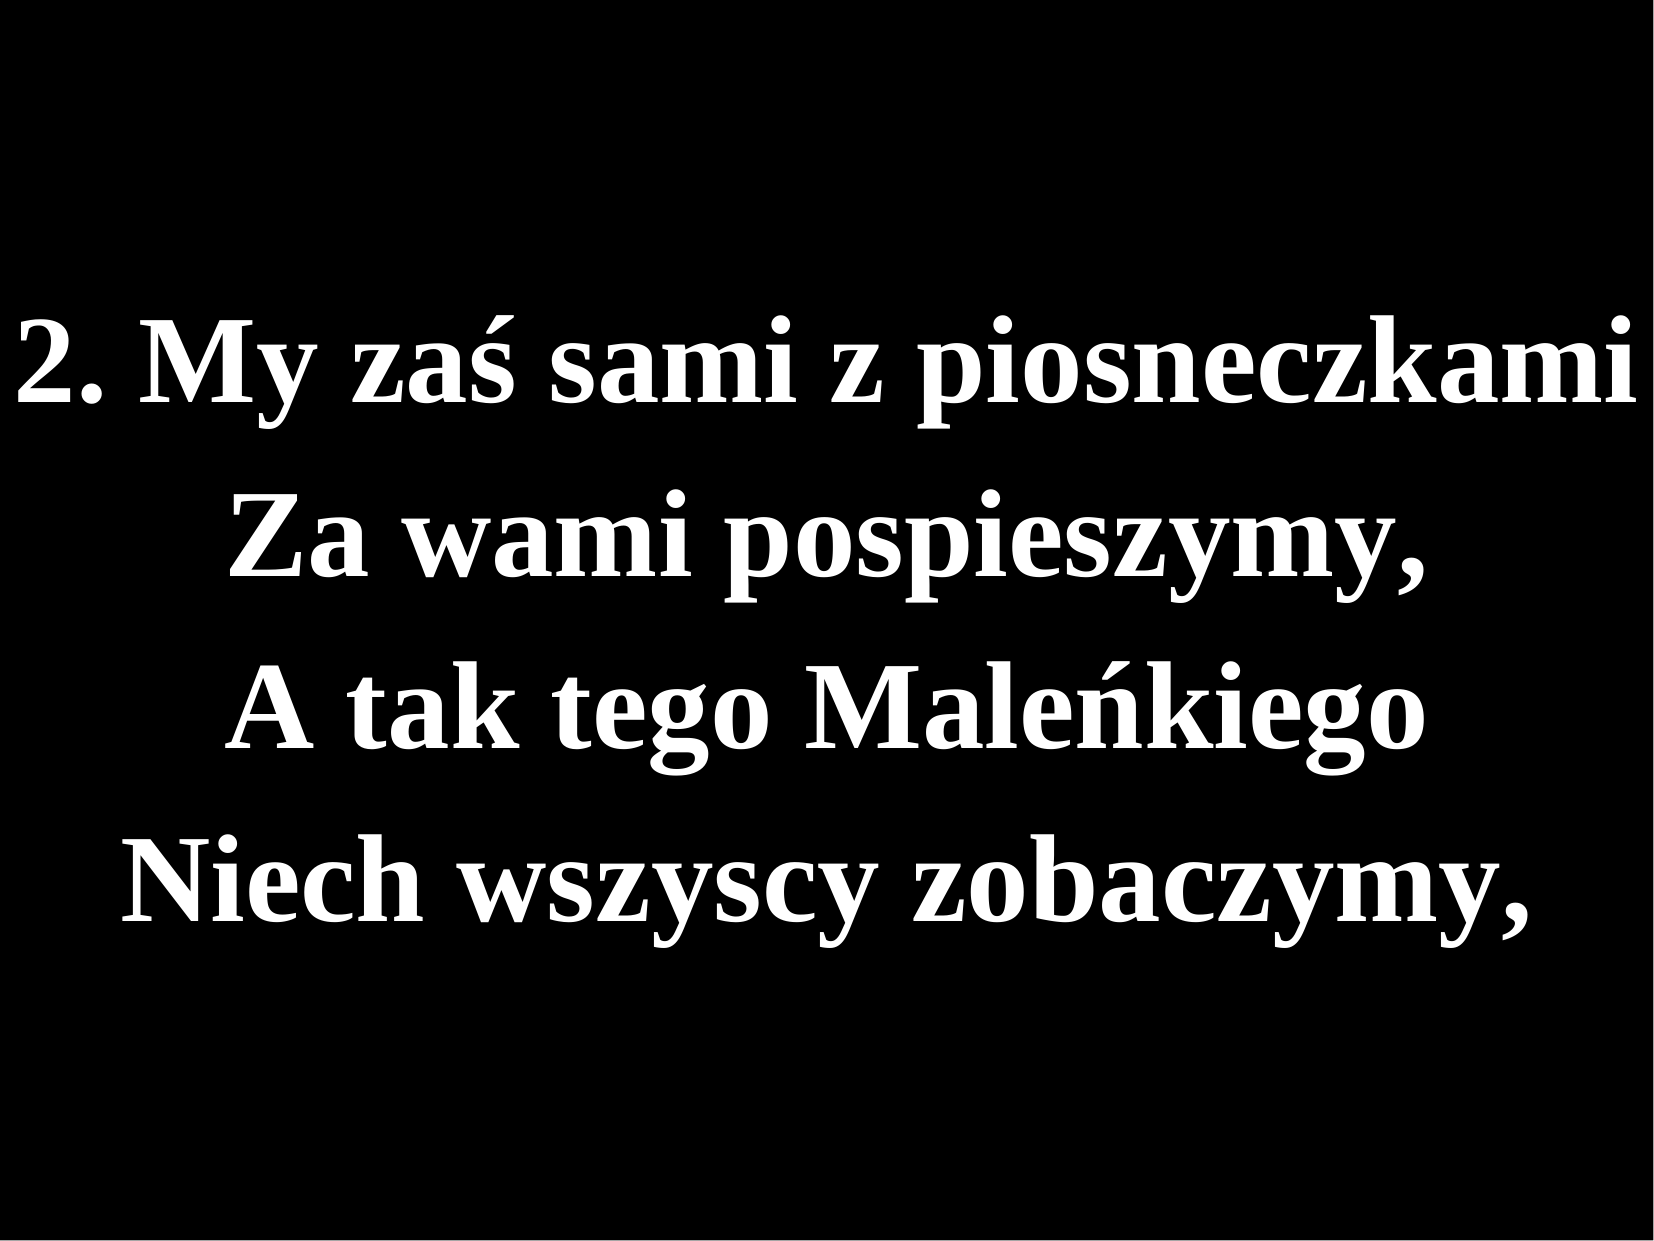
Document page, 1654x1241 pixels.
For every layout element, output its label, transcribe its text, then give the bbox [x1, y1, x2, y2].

title 2. My zaś sami z piosneczkami ppp Za wami pospieszymy, ppp A tak tego Maleńkiego ppp Niech wszyscy zobaczymy, [0, 0, 1654, 1241]
